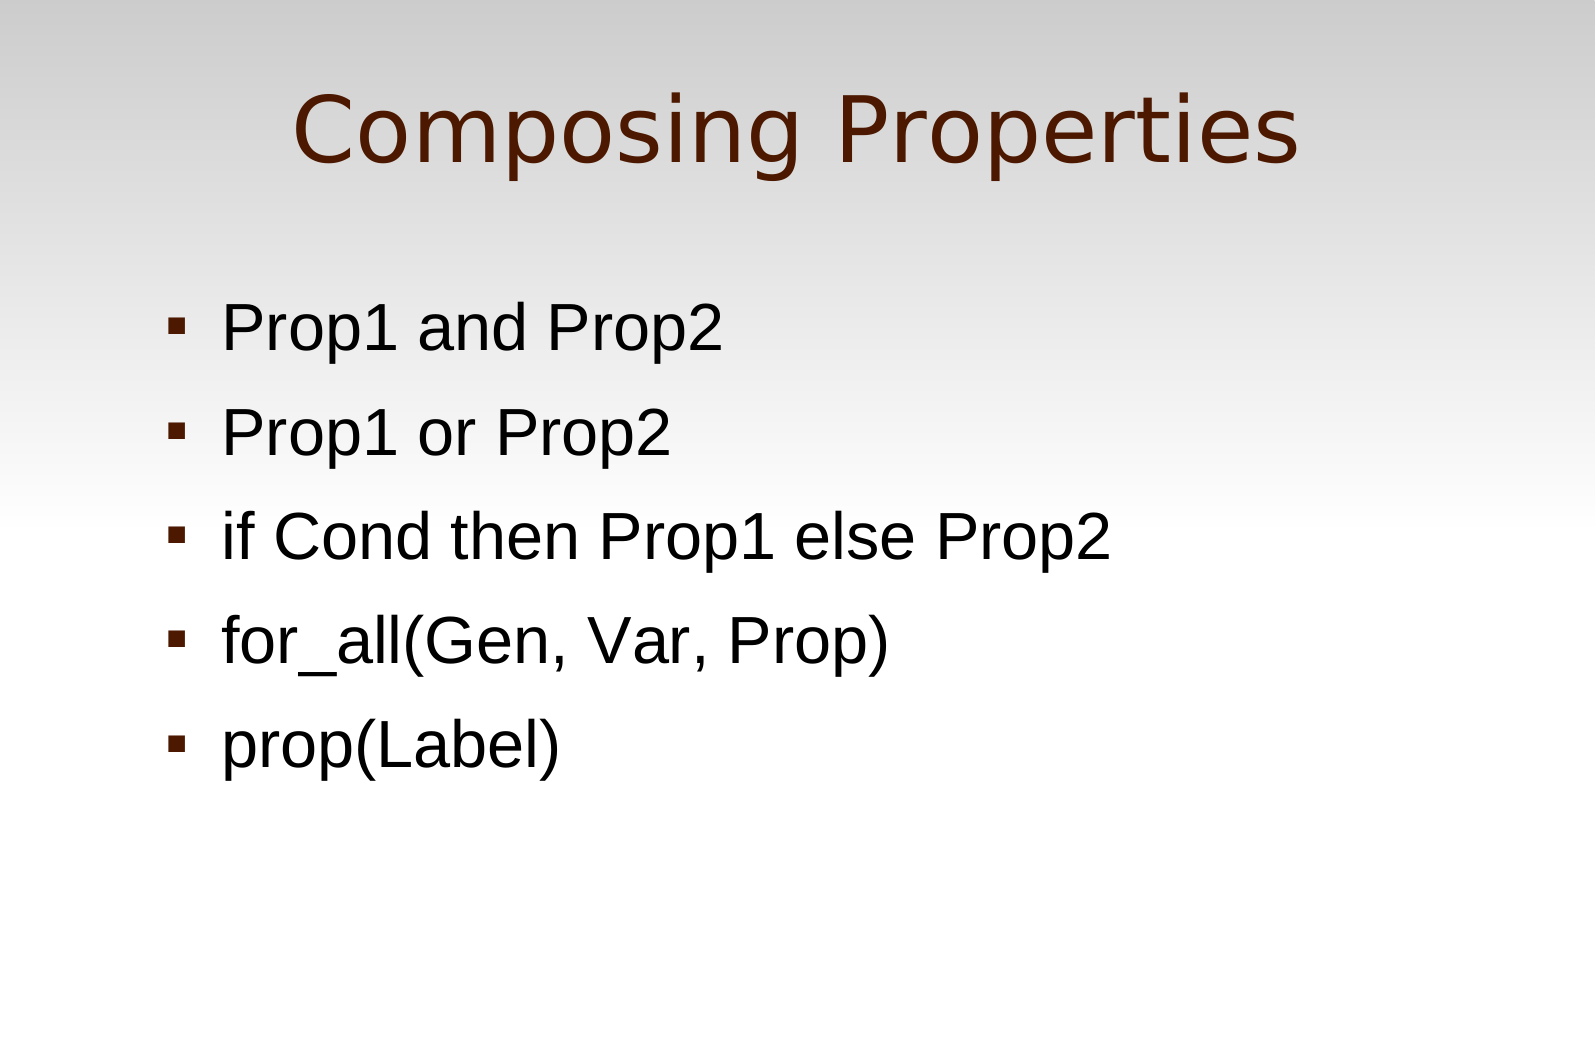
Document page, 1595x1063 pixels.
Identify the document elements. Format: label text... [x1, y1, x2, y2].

list Prop1 and Prop2 Prop1 or Prop2 if Cond then Prop1 else Prop2 for_all(Gen, Var, Prop) prop(Label) [79, 290, 1515, 938]
title Composing Properties [79, 42, 1515, 220]
